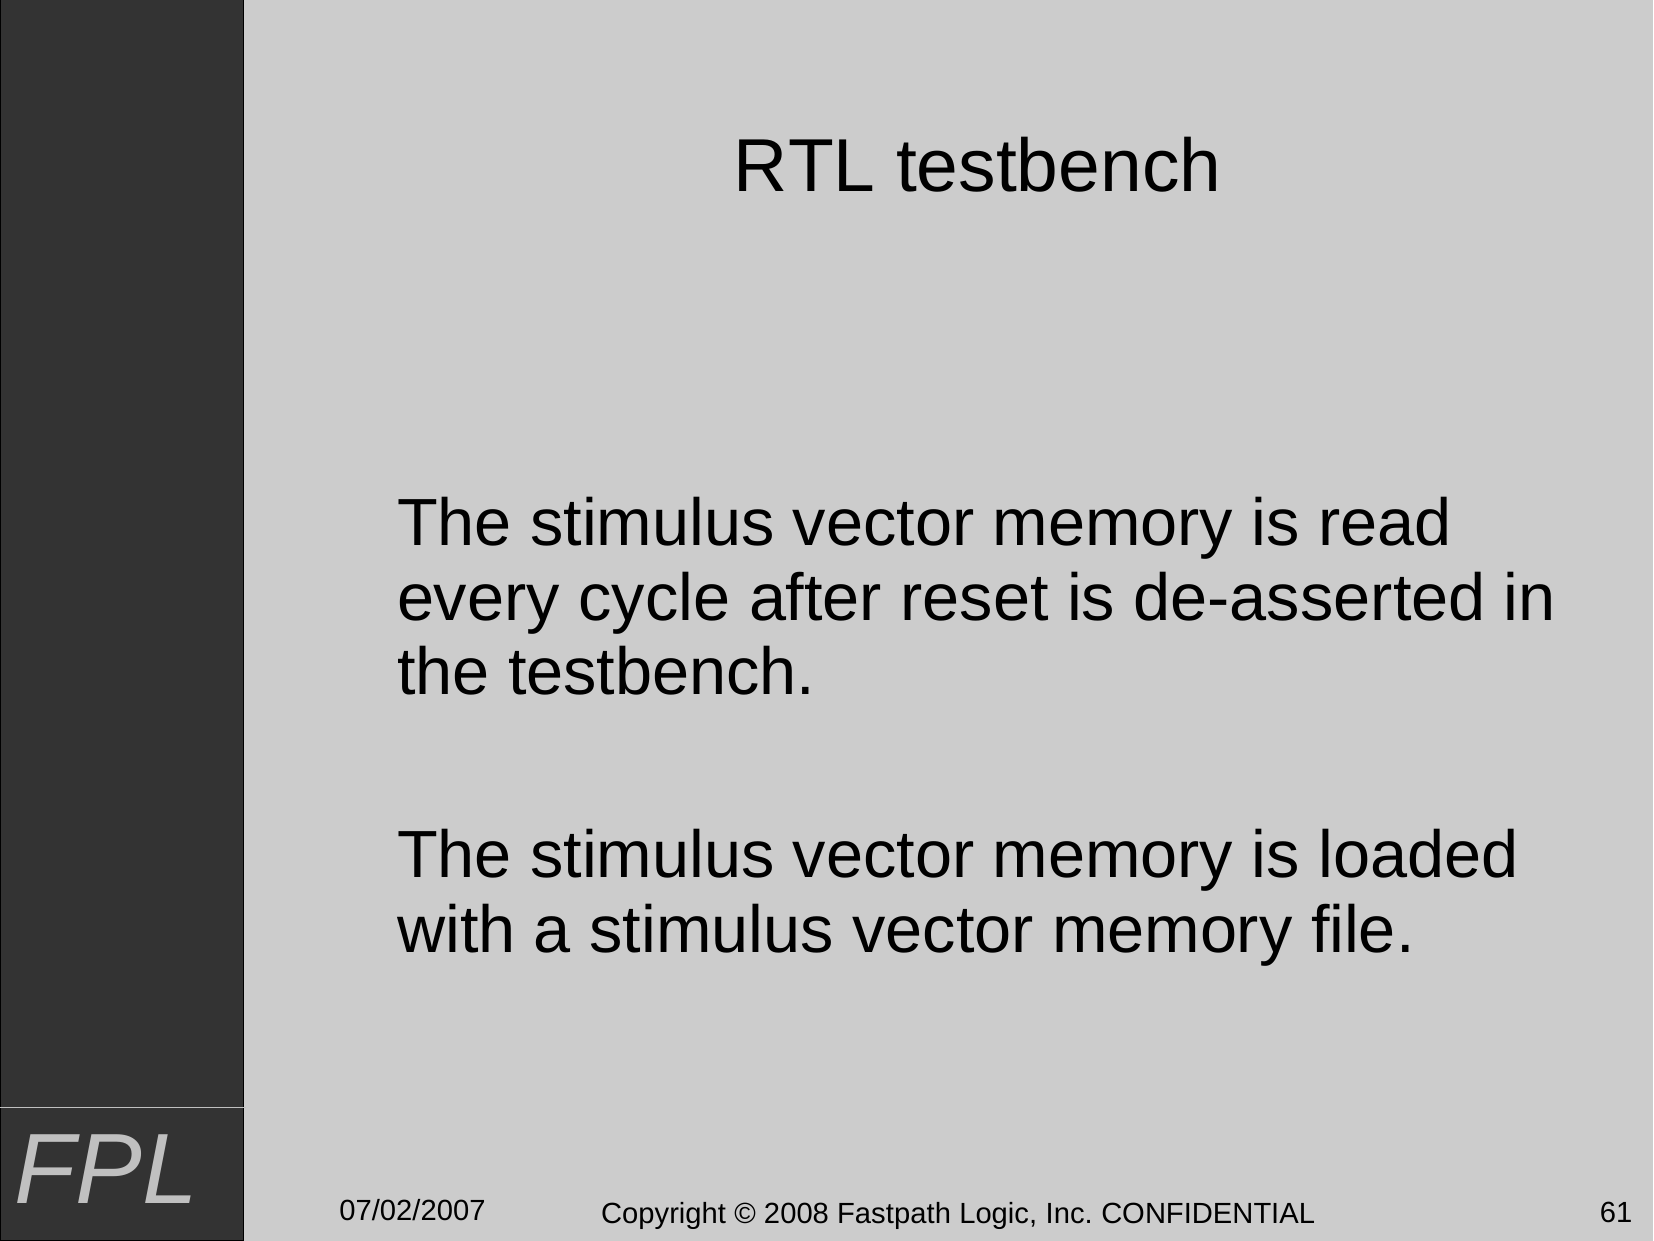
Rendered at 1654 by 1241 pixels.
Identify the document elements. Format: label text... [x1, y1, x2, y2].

title RTL testbench [426, 57, 1529, 272]
subtitle The stimulus vector memory is read every cycle after reset is de-asserted in the testbench. The stimulus vector memory is loaded with a stimulus vector memory file. [322, 272, 1634, 1179]
